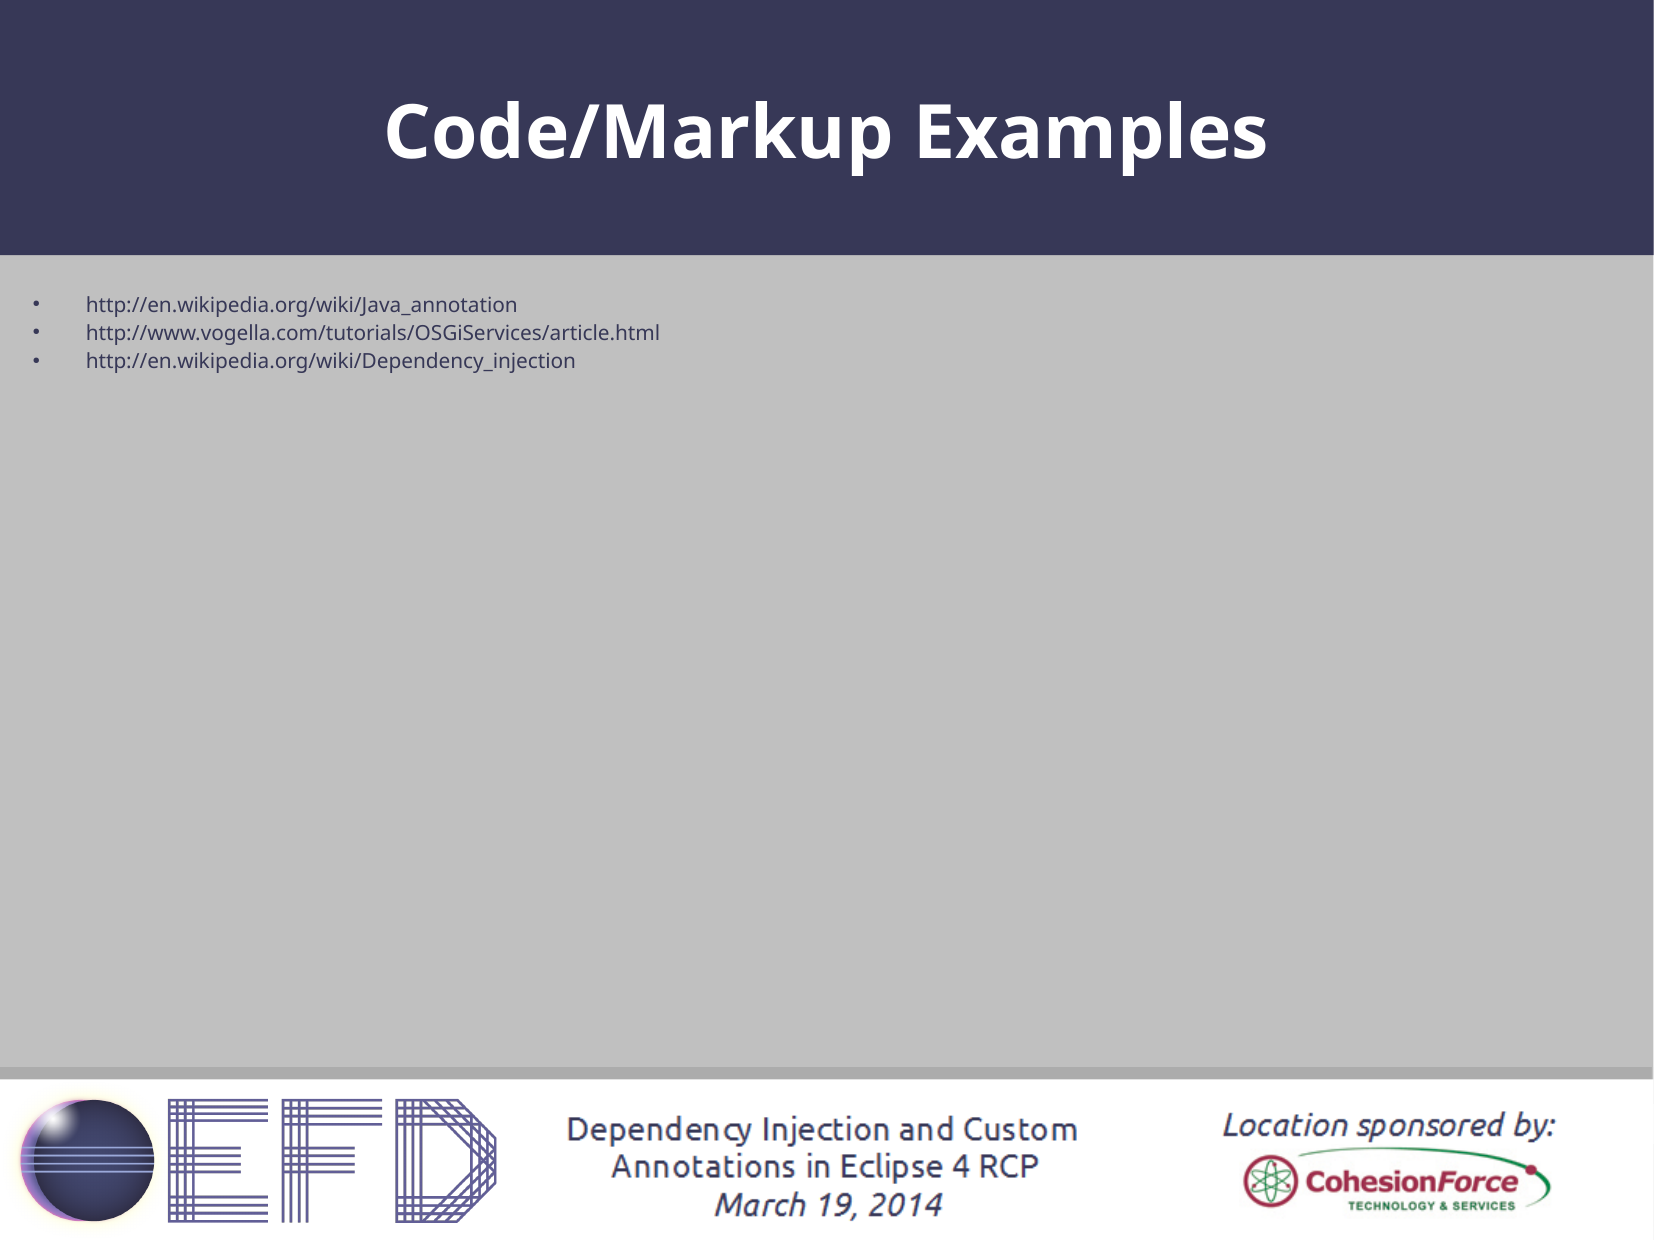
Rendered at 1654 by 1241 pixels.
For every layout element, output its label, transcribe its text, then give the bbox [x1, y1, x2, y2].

title Code/Markup Examples [82, 25, 1571, 233]
list http://en.wikipedia.org/wiki/Java_annotation http://www.vogella.com/tutorials/OSGiServices/article.html http://en.wikipedia.org/wiki/Dependency_injection [15, 290, 1636, 1066]
picture [0, 1079, 497, 1241]
picture [549, 1082, 1105, 1241]
picture [1110, 1104, 1654, 1241]
